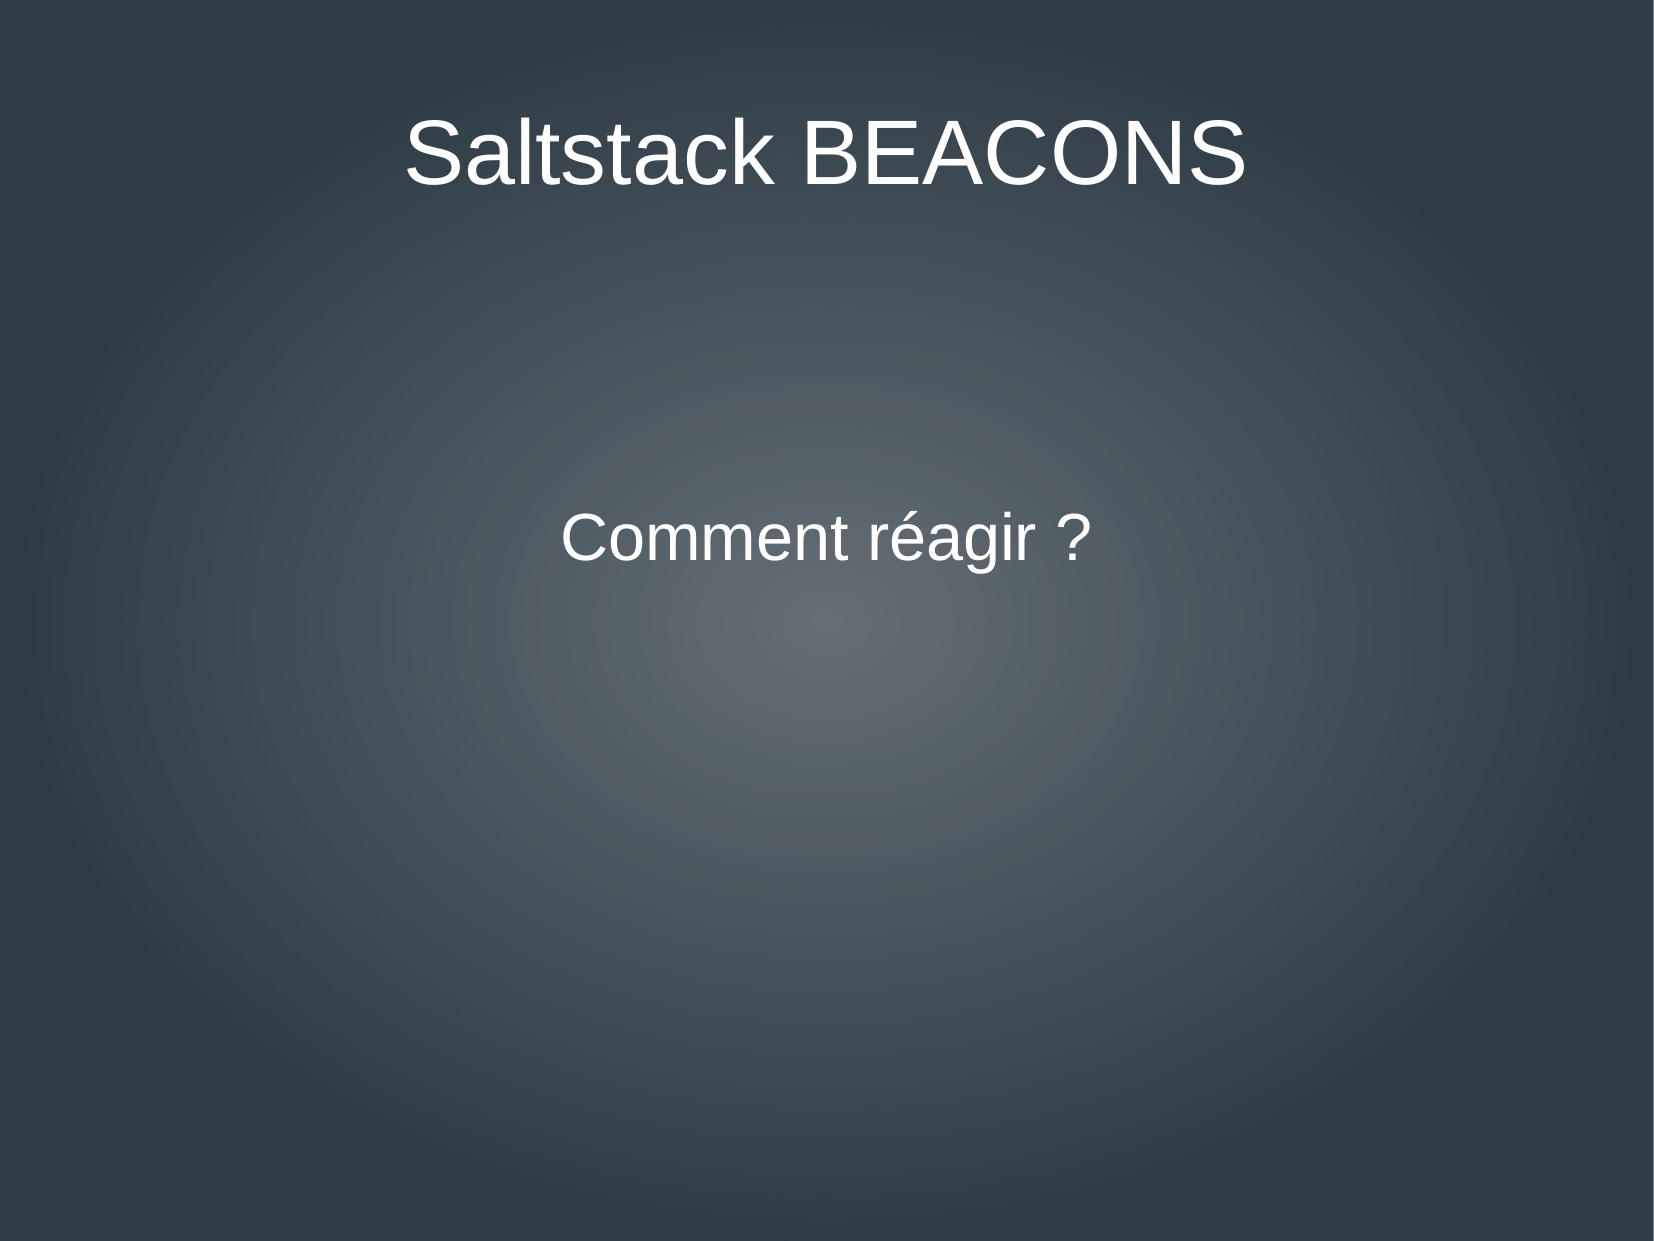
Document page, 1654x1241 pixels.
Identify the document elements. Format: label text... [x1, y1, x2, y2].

subtitle Comment réagir ? [82, 290, 1571, 1010]
title Saltstack BEACONS [82, 49, 1571, 257]
